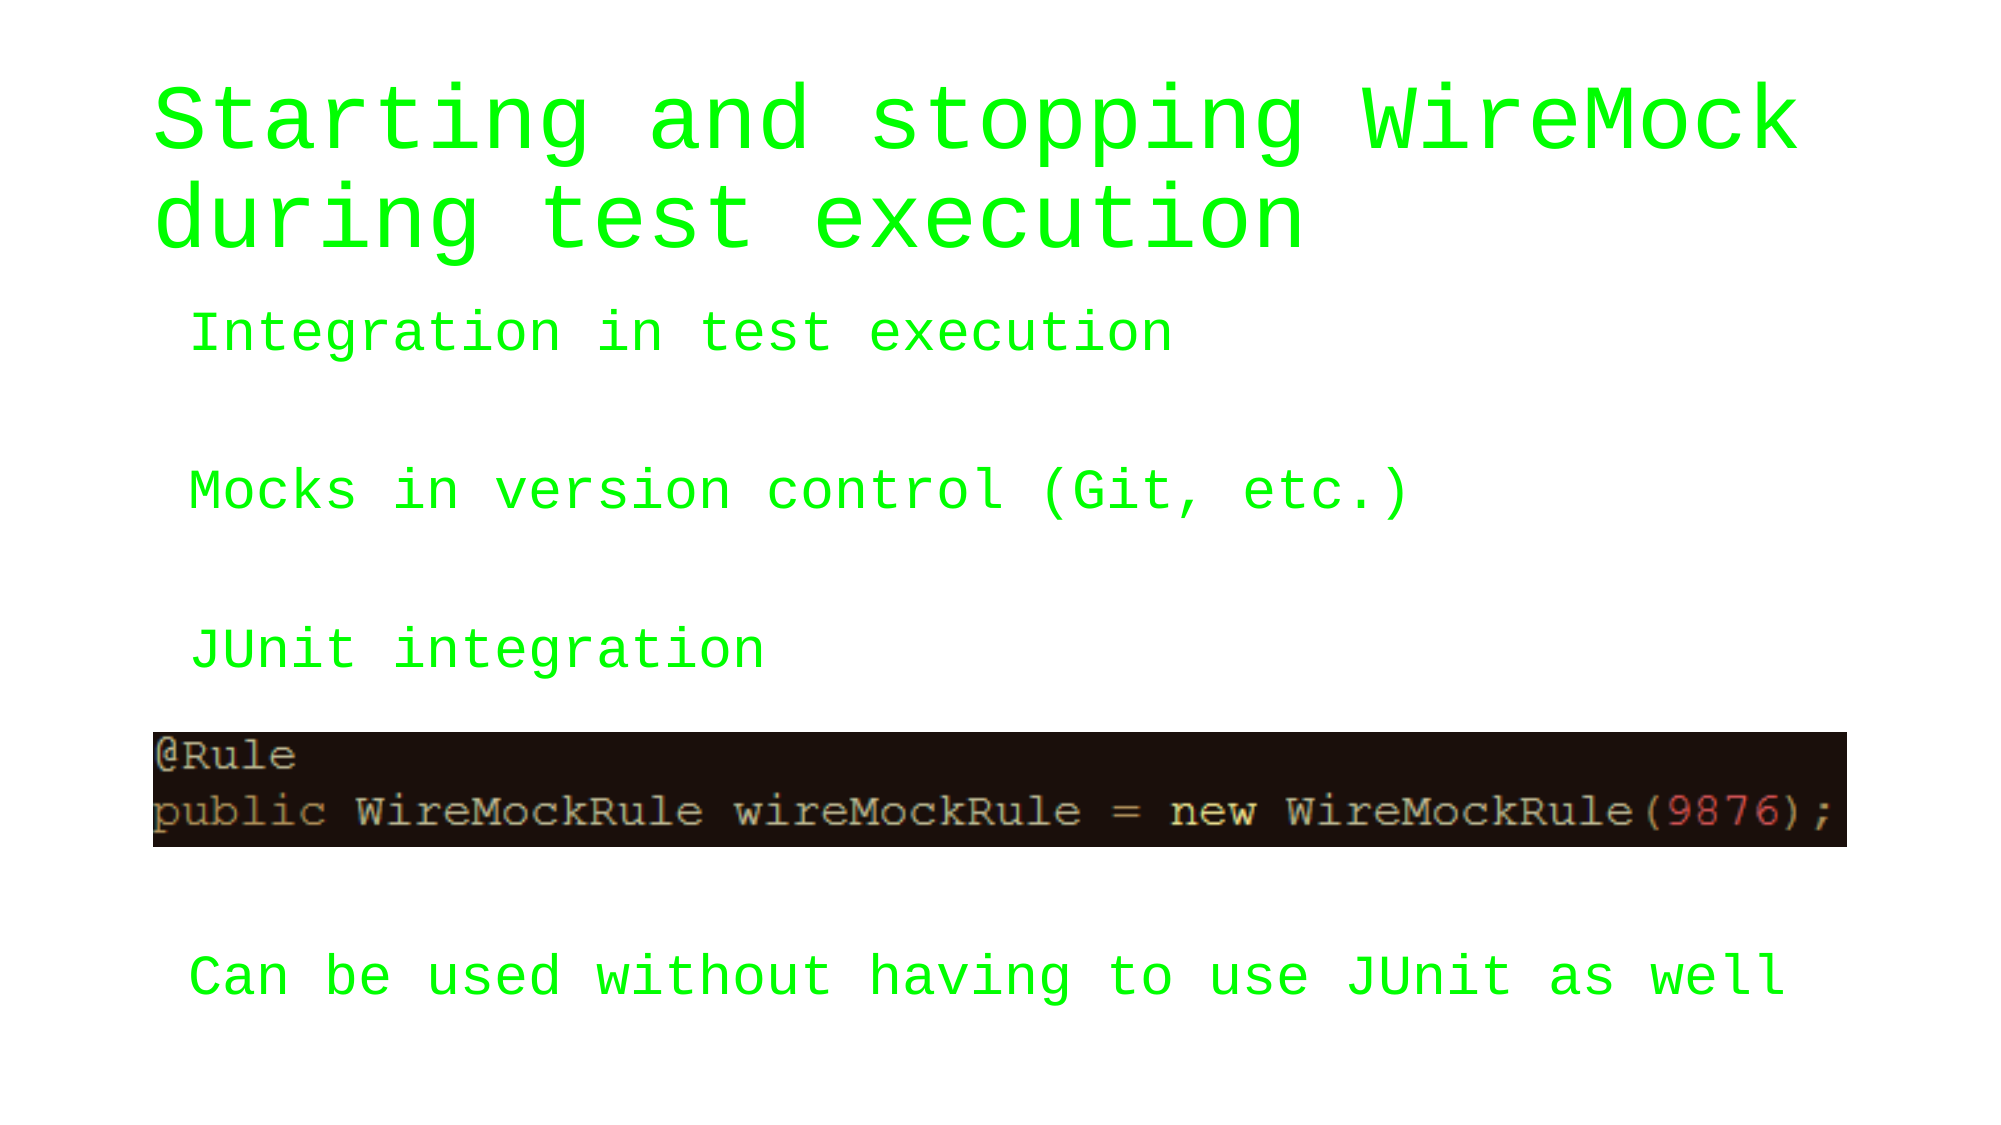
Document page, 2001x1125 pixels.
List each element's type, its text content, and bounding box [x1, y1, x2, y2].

list Integration in test execution Mocks in version control (Git, etc.) JUnit integration Can be used without having to use JUnit as well [137, 299, 1966, 1014]
picture [153, 732, 1847, 847]
title Starting and stopping WireMock during test execution [137, 59, 1863, 278]
